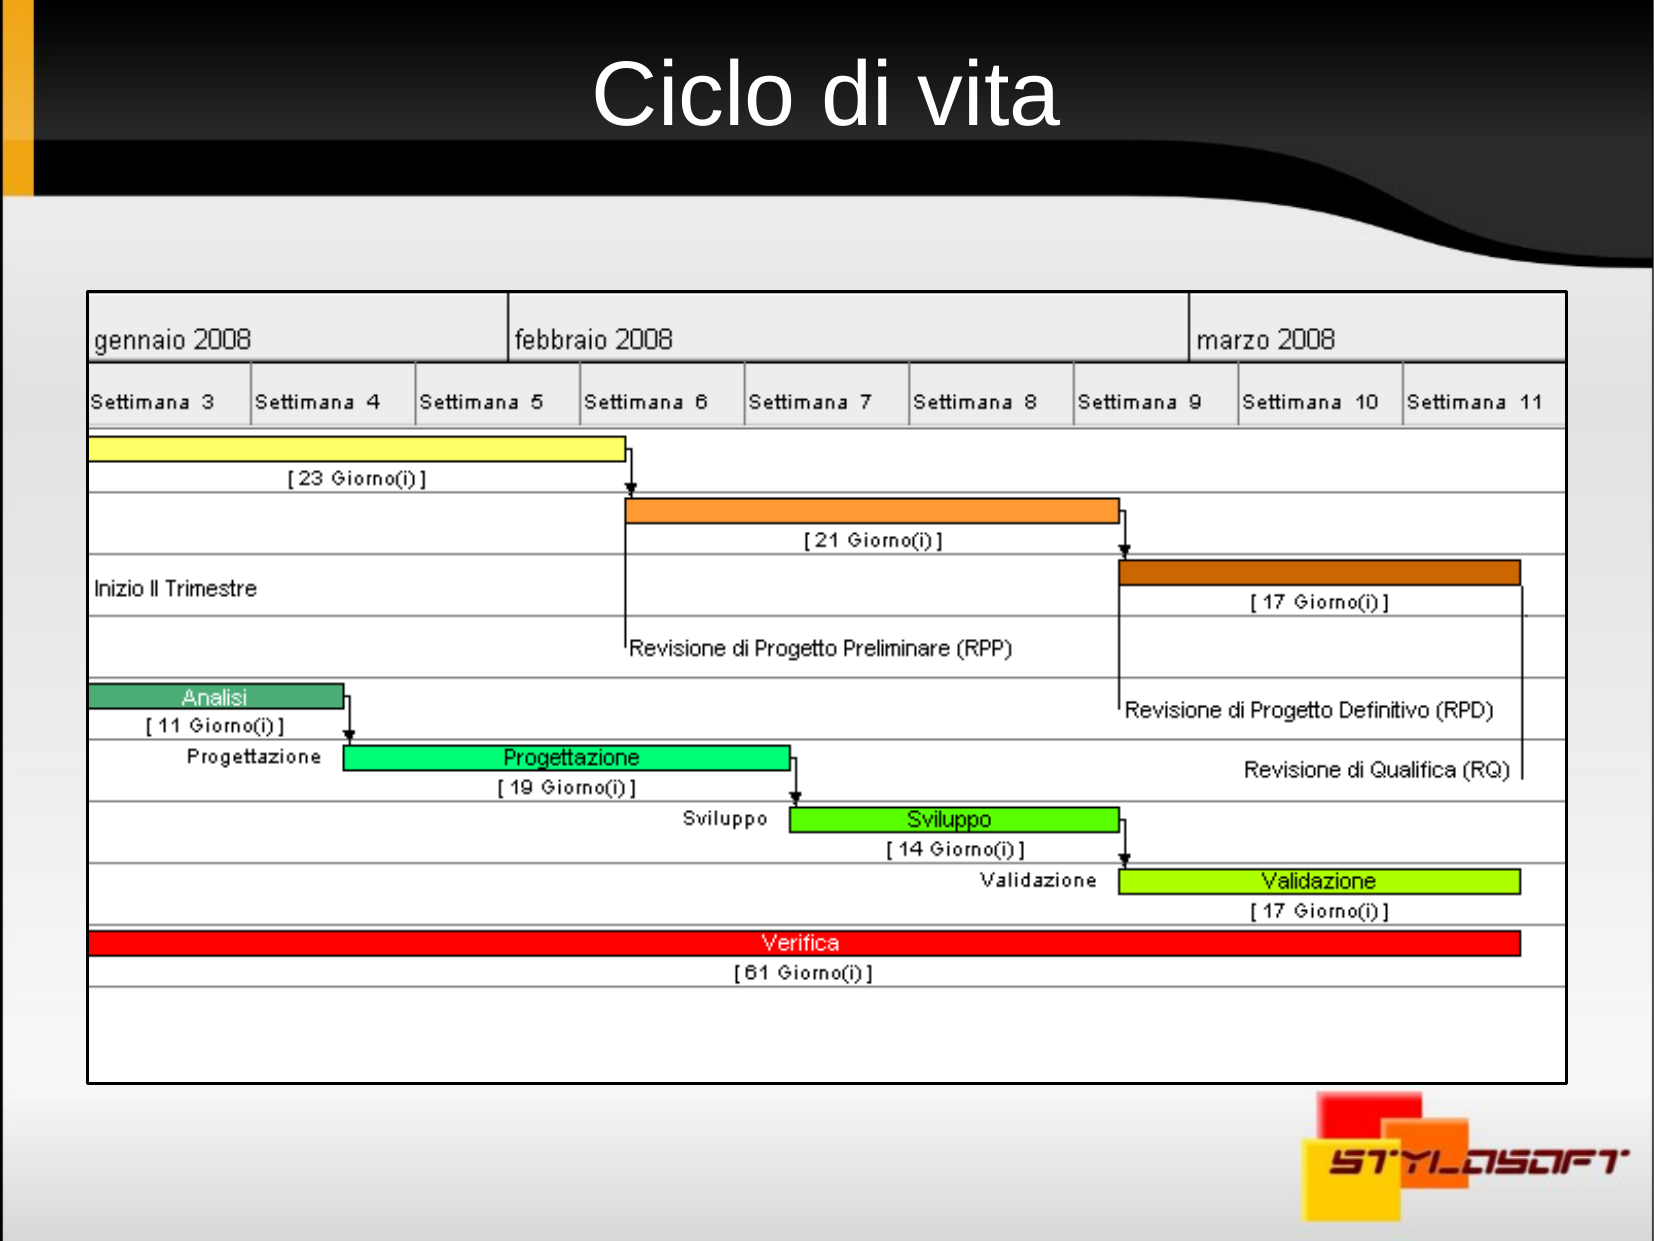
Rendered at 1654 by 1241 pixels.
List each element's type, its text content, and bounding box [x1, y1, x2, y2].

title Ciclo di vita [82, 0, 1571, 198]
picture [0, 0, 1654, 1241]
